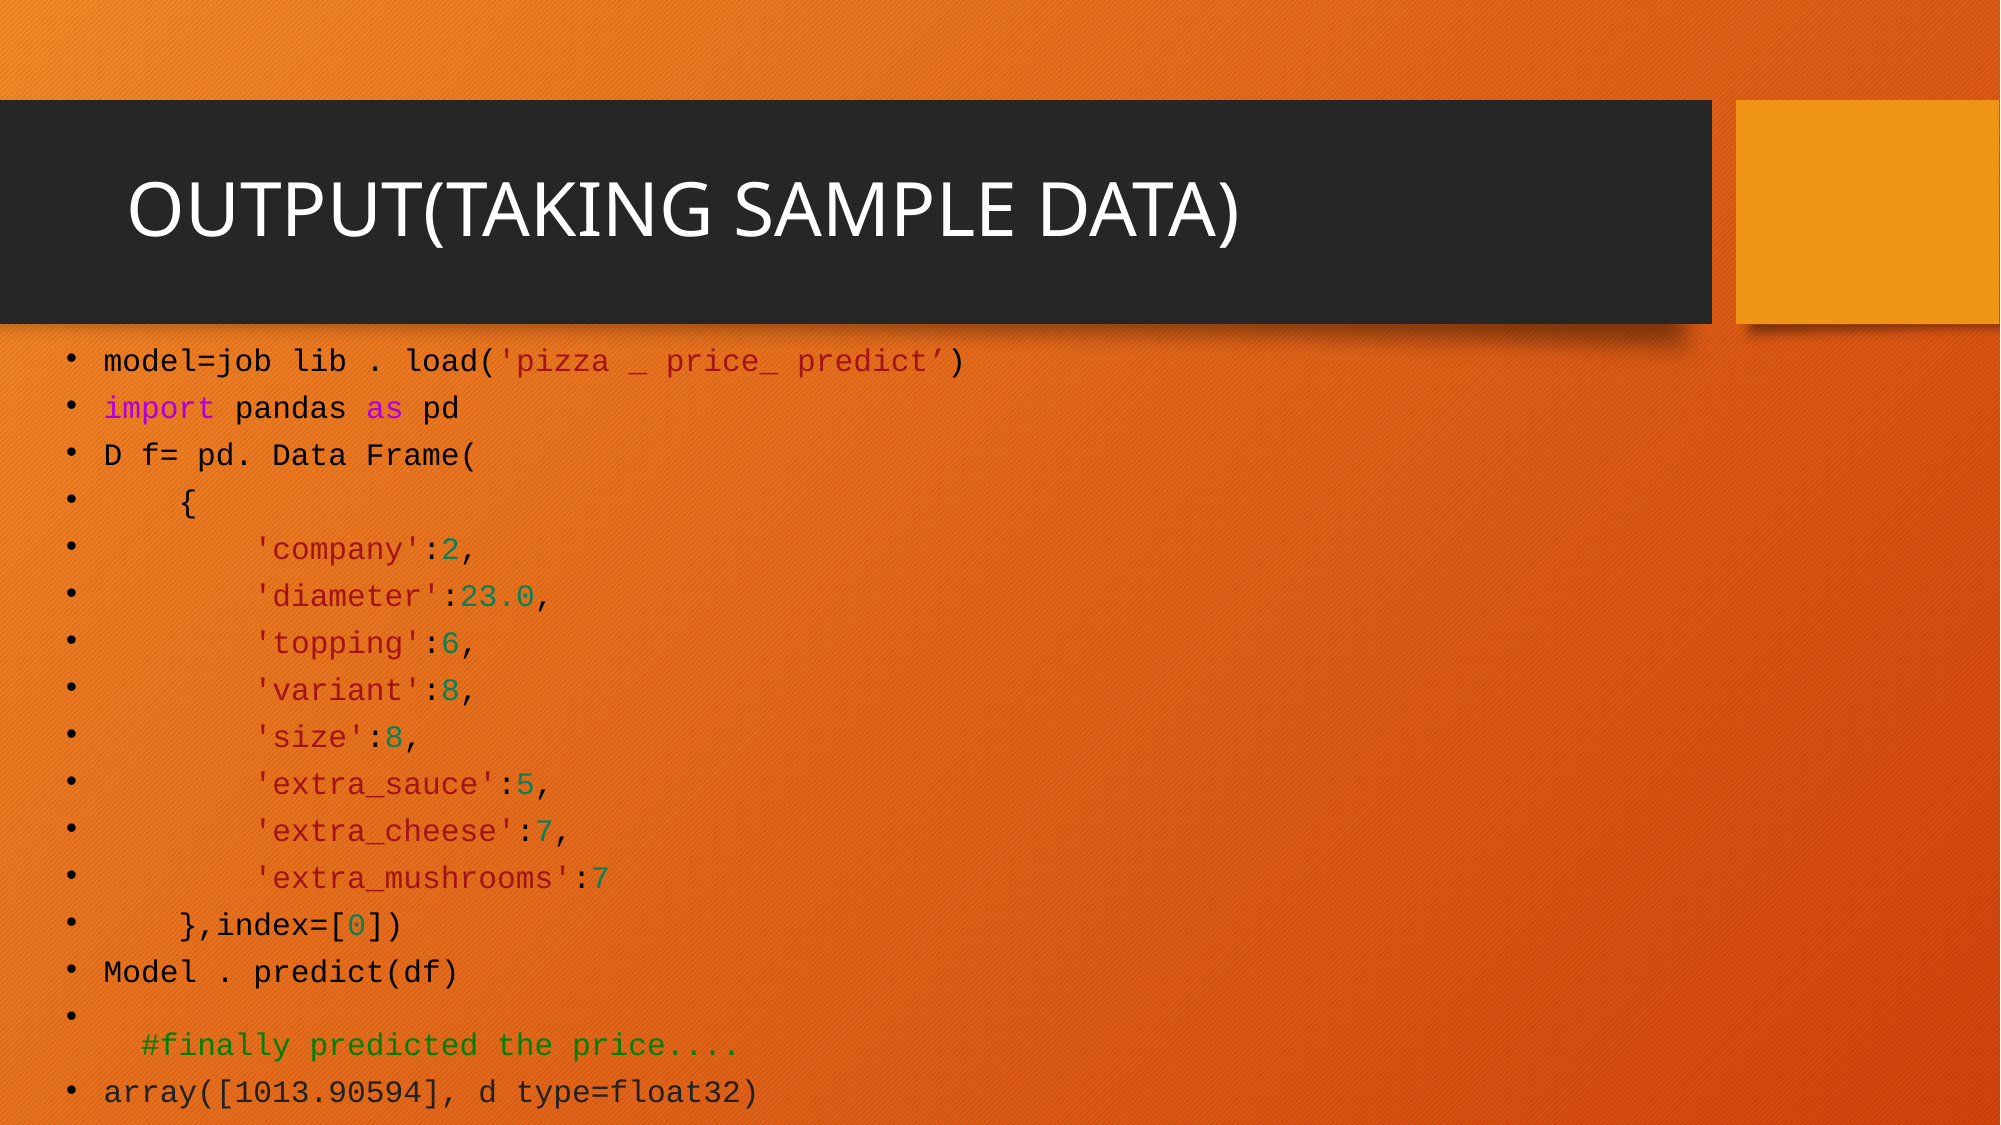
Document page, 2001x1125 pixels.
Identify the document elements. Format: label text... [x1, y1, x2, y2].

list model=job lib . load('pizza _ price_ predict’) import pandas as pd D f= pd. Data Frame( { 'company':2, 'diameter':23.0, 'topping':6, 'variant':8, 'size':8, 'extra_sauce':5, 'extra_cheese':7, 'extra_mushrooms':7 },index=[0]) Model . predict(df) #finally predicted the price.... array([1013.90594], d type=float32) [51, 343, 1689, 1125]
title OUTPUT(TAKING SAMPLE DATA) [111, 123, 1689, 301]
